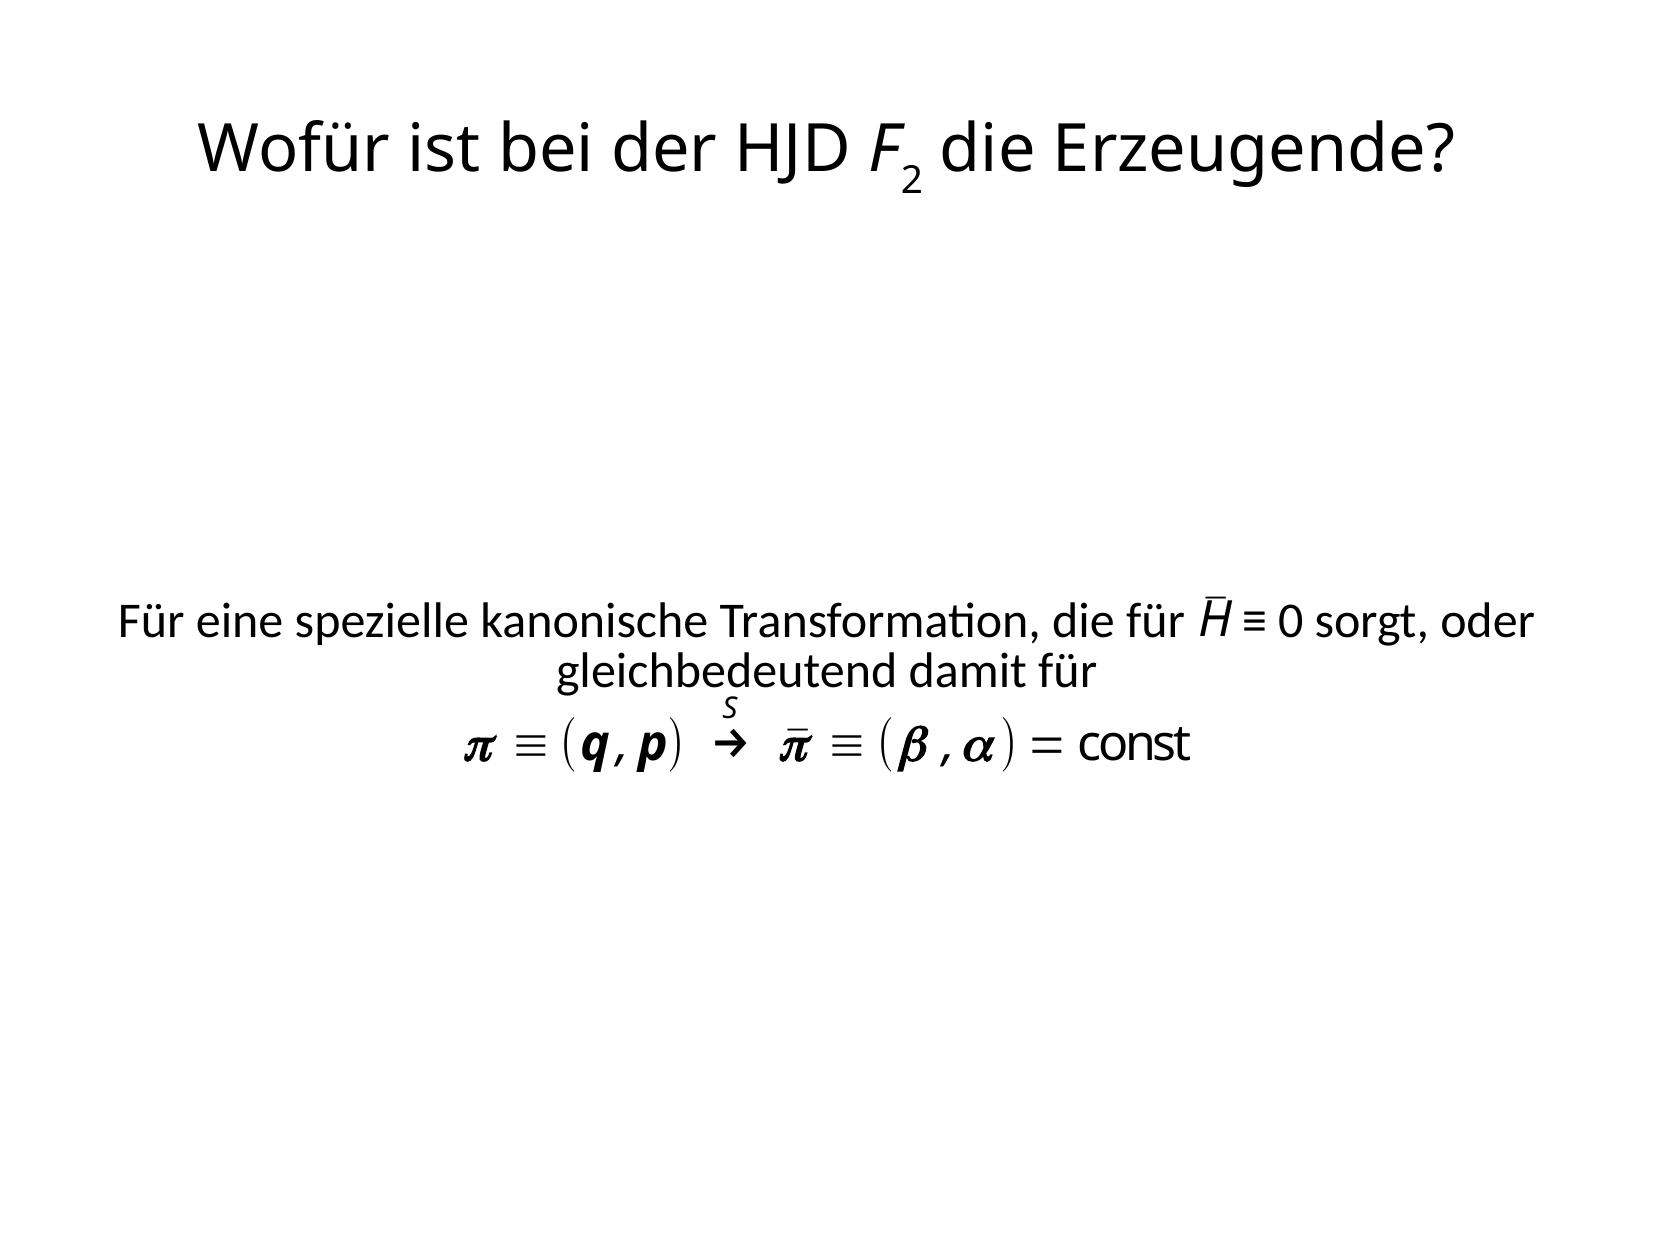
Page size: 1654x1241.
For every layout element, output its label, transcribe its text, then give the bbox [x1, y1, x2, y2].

title Wofür ist bei der HJD F2 die Erzeugende? [82, 49, 1571, 257]
subtitle Für eine spezielle kanonische Transformation, die für ≡ 0 sorgt, oder gleichbedeutend damit für [82, 290, 1571, 1010]
chart [456, 690, 1197, 775]
chart [1192, 589, 1241, 651]
